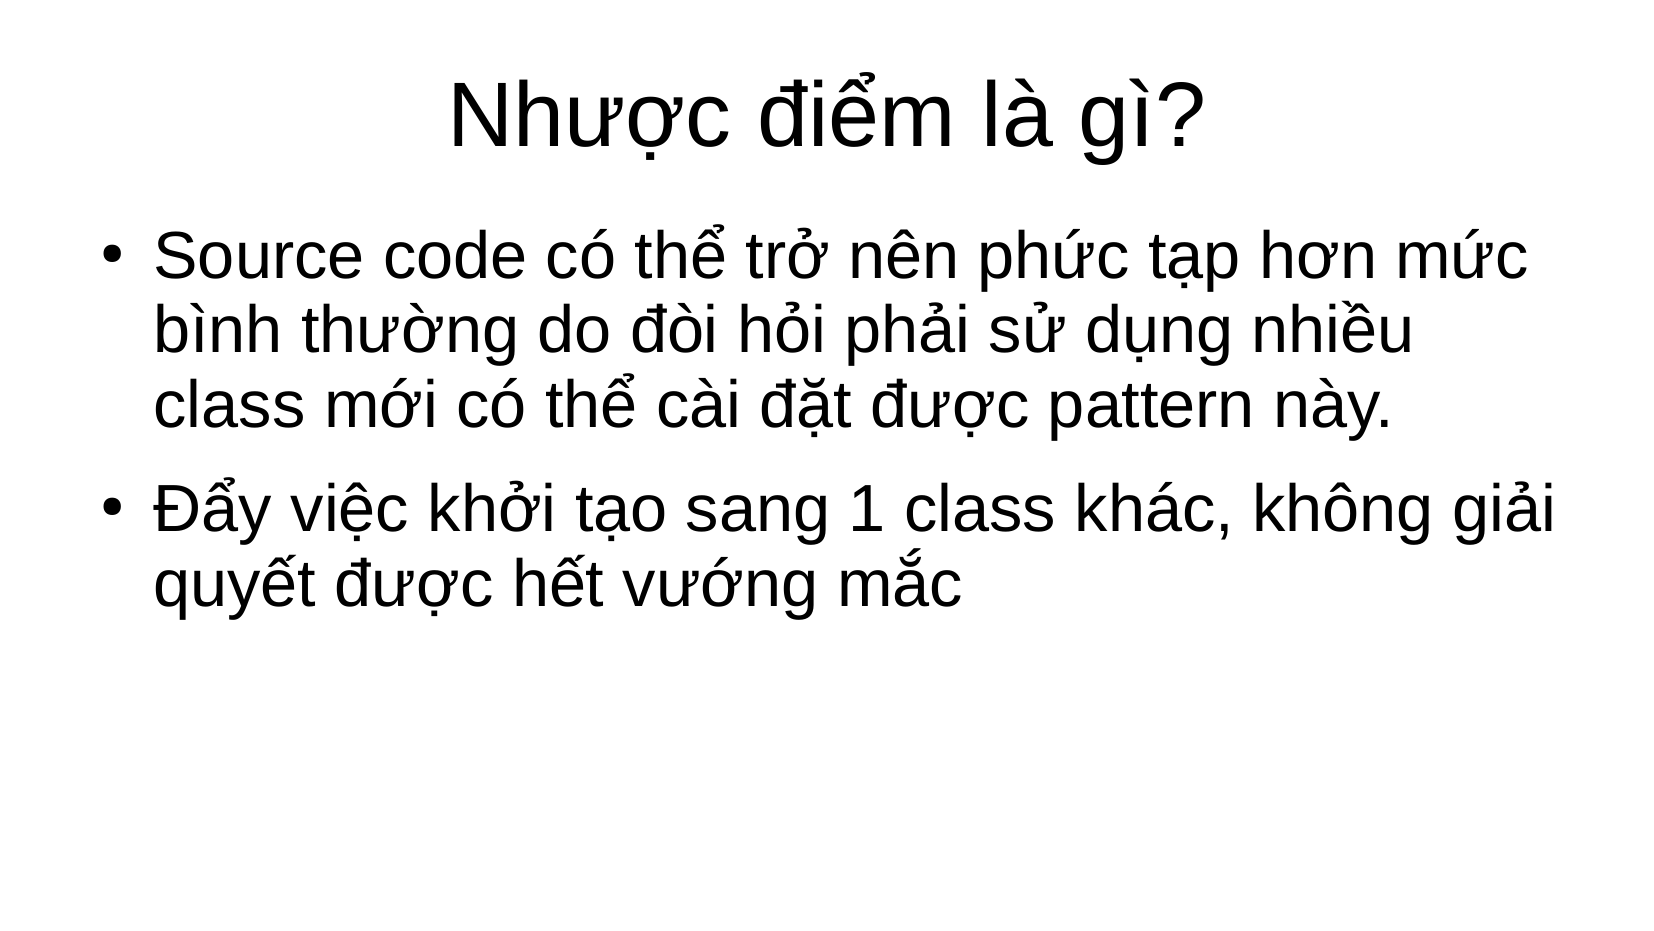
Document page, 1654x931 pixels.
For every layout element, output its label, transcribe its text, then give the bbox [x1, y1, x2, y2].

title Nhược điểm là gì? [82, 37, 1571, 193]
list Source code có thể trở nên phức tạp hơn mức bình thường do đòi hỏi phải sử dụng nhiều class mới có thể cài đặt được pattern này. Đẩy việc khởi tạo sang 1 class khác, không giải quyết được hết vướng mắc [82, 217, 1571, 758]
